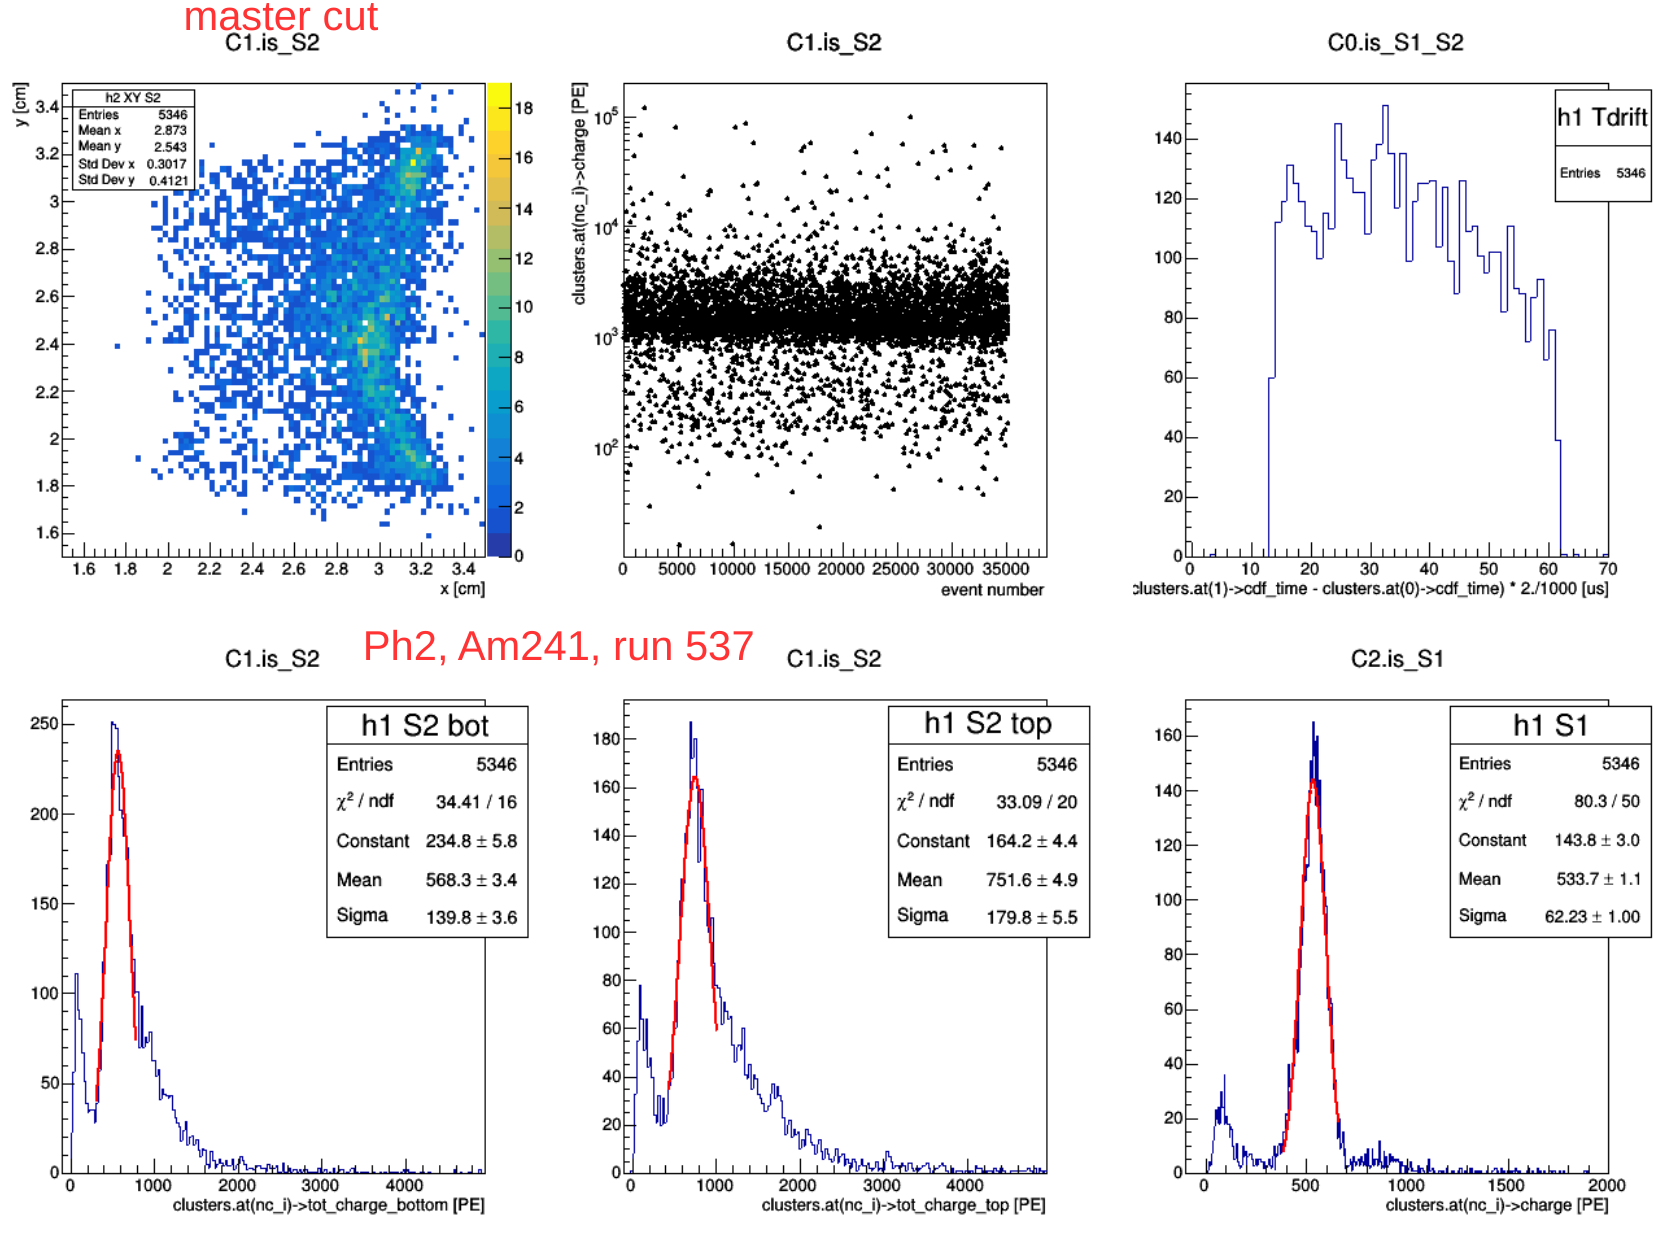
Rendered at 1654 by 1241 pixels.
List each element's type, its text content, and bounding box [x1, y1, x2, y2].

text_box Ph2, Am241, run 537 [218, 615, 901, 751]
text_box master cut [0, 0, 622, 121]
picture [6, 22, 1654, 1225]
